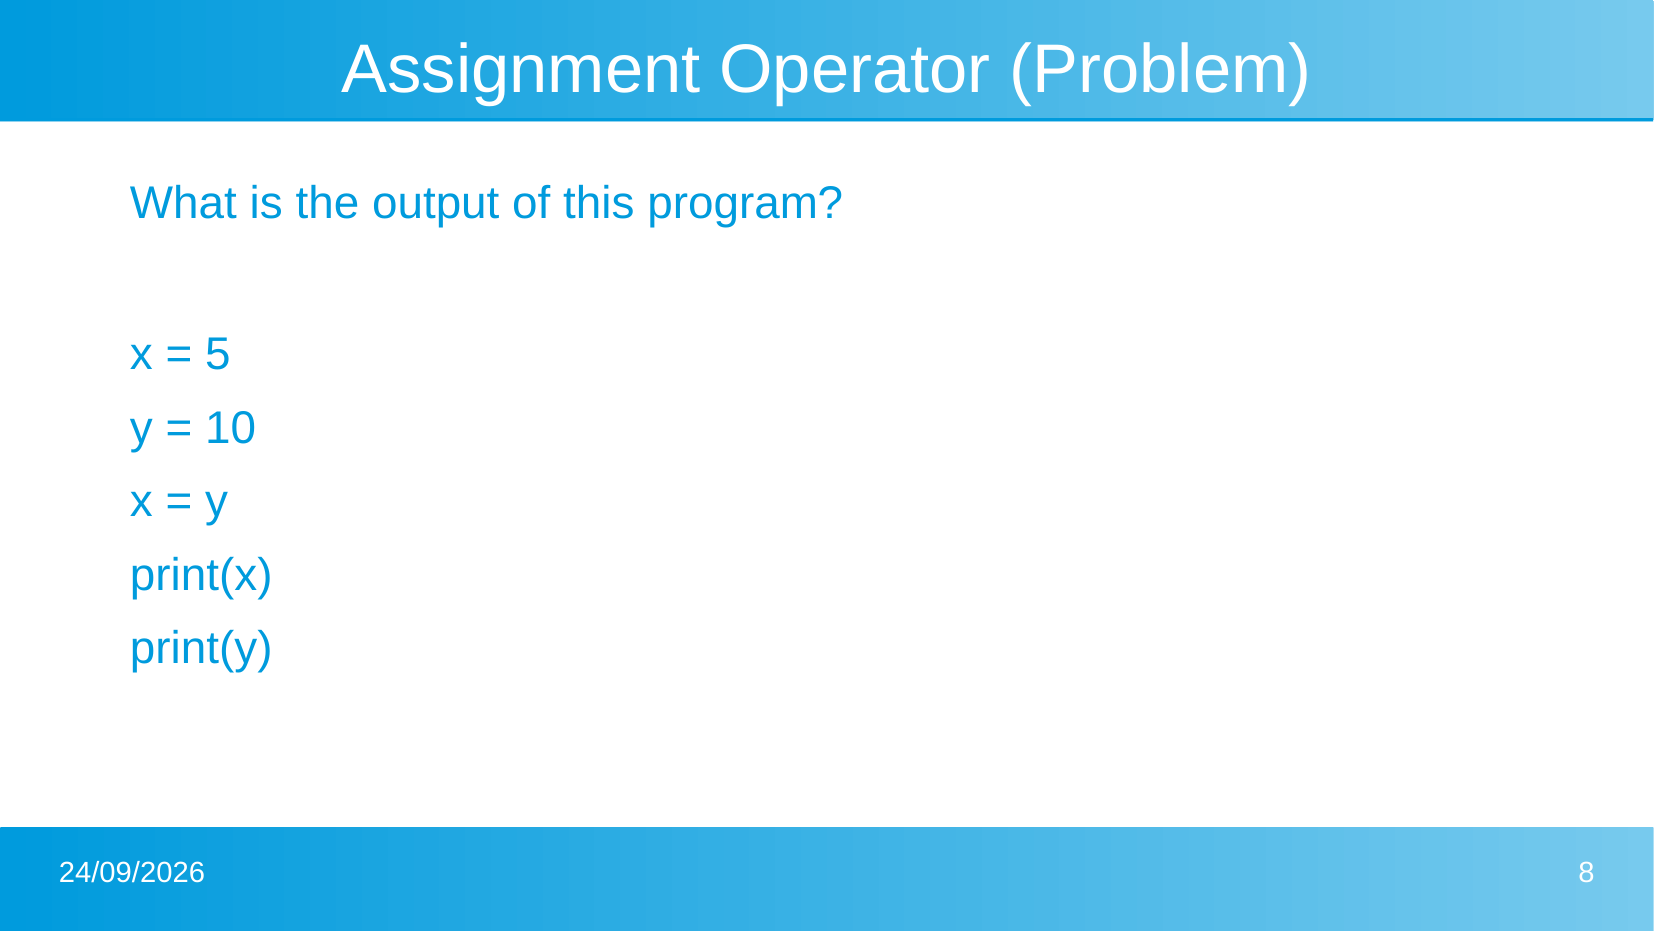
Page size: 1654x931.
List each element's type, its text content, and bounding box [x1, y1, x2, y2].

title Assignment Operator (Problem) [59, 29, 1595, 108]
list What is the output of this program? x = 5 y = 10 x = y print(x) print(y) [59, 177, 1595, 768]
